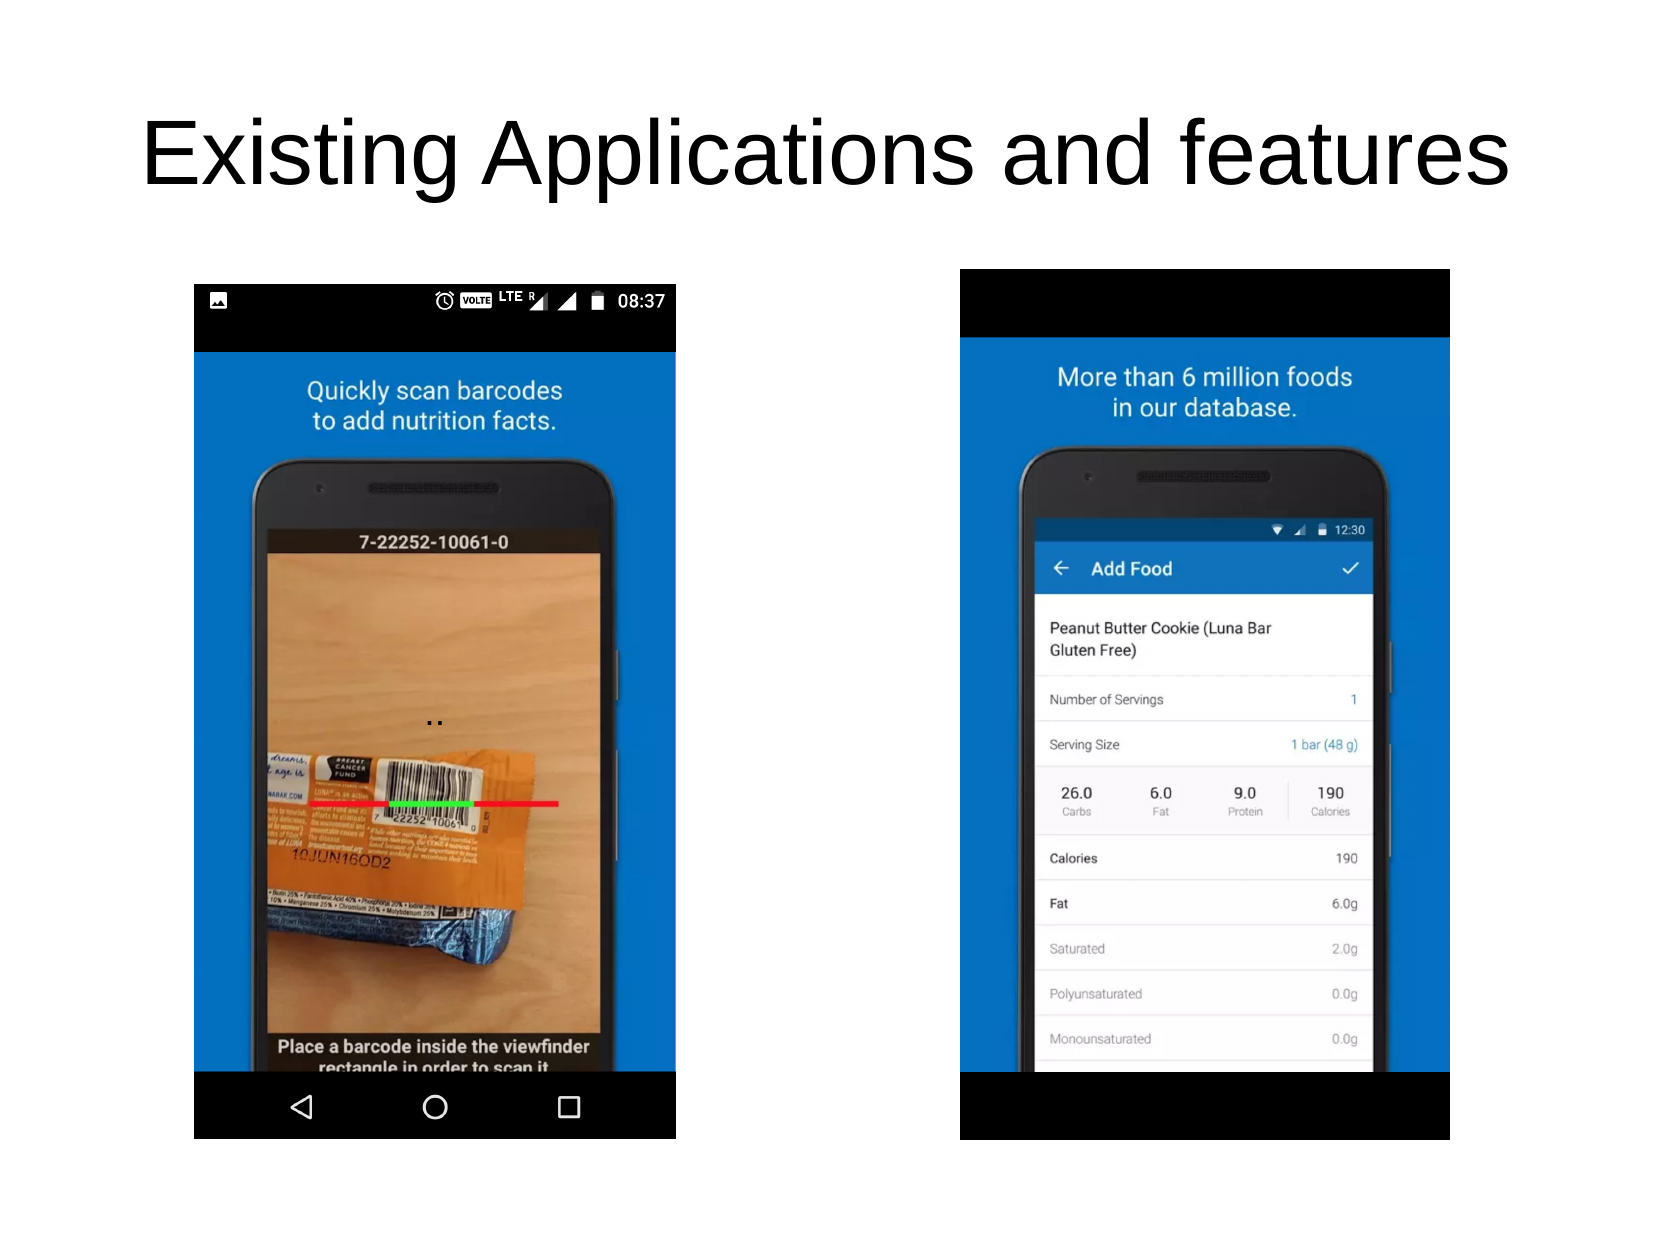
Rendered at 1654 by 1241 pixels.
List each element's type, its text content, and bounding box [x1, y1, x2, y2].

title Existing Applications and features [82, 49, 1571, 257]
picture [194, 284, 676, 1139]
picture [960, 269, 1450, 1141]
